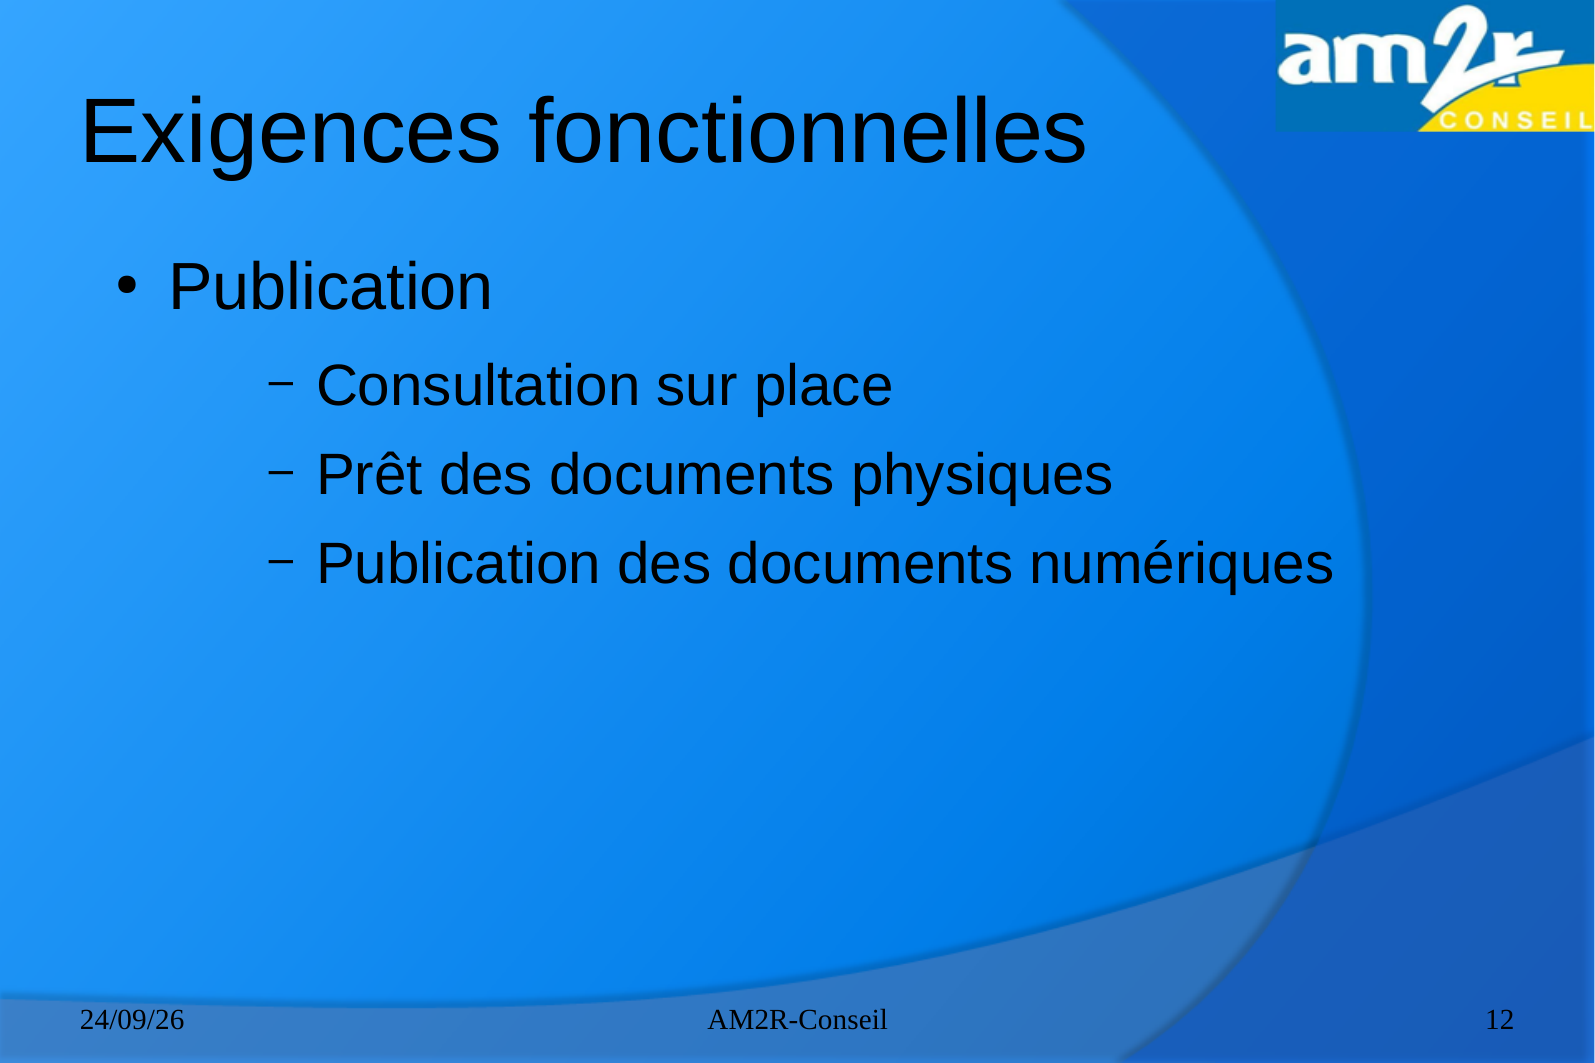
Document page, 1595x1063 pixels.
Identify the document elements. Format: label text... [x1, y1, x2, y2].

list Publication Consultation sur place Prêt des documents physiques Publication des documents numériques [79, 248, 1515, 960]
title Exigences fonctionnelles [79, 49, 1241, 213]
picture [0, 0, 1595, 1063]
